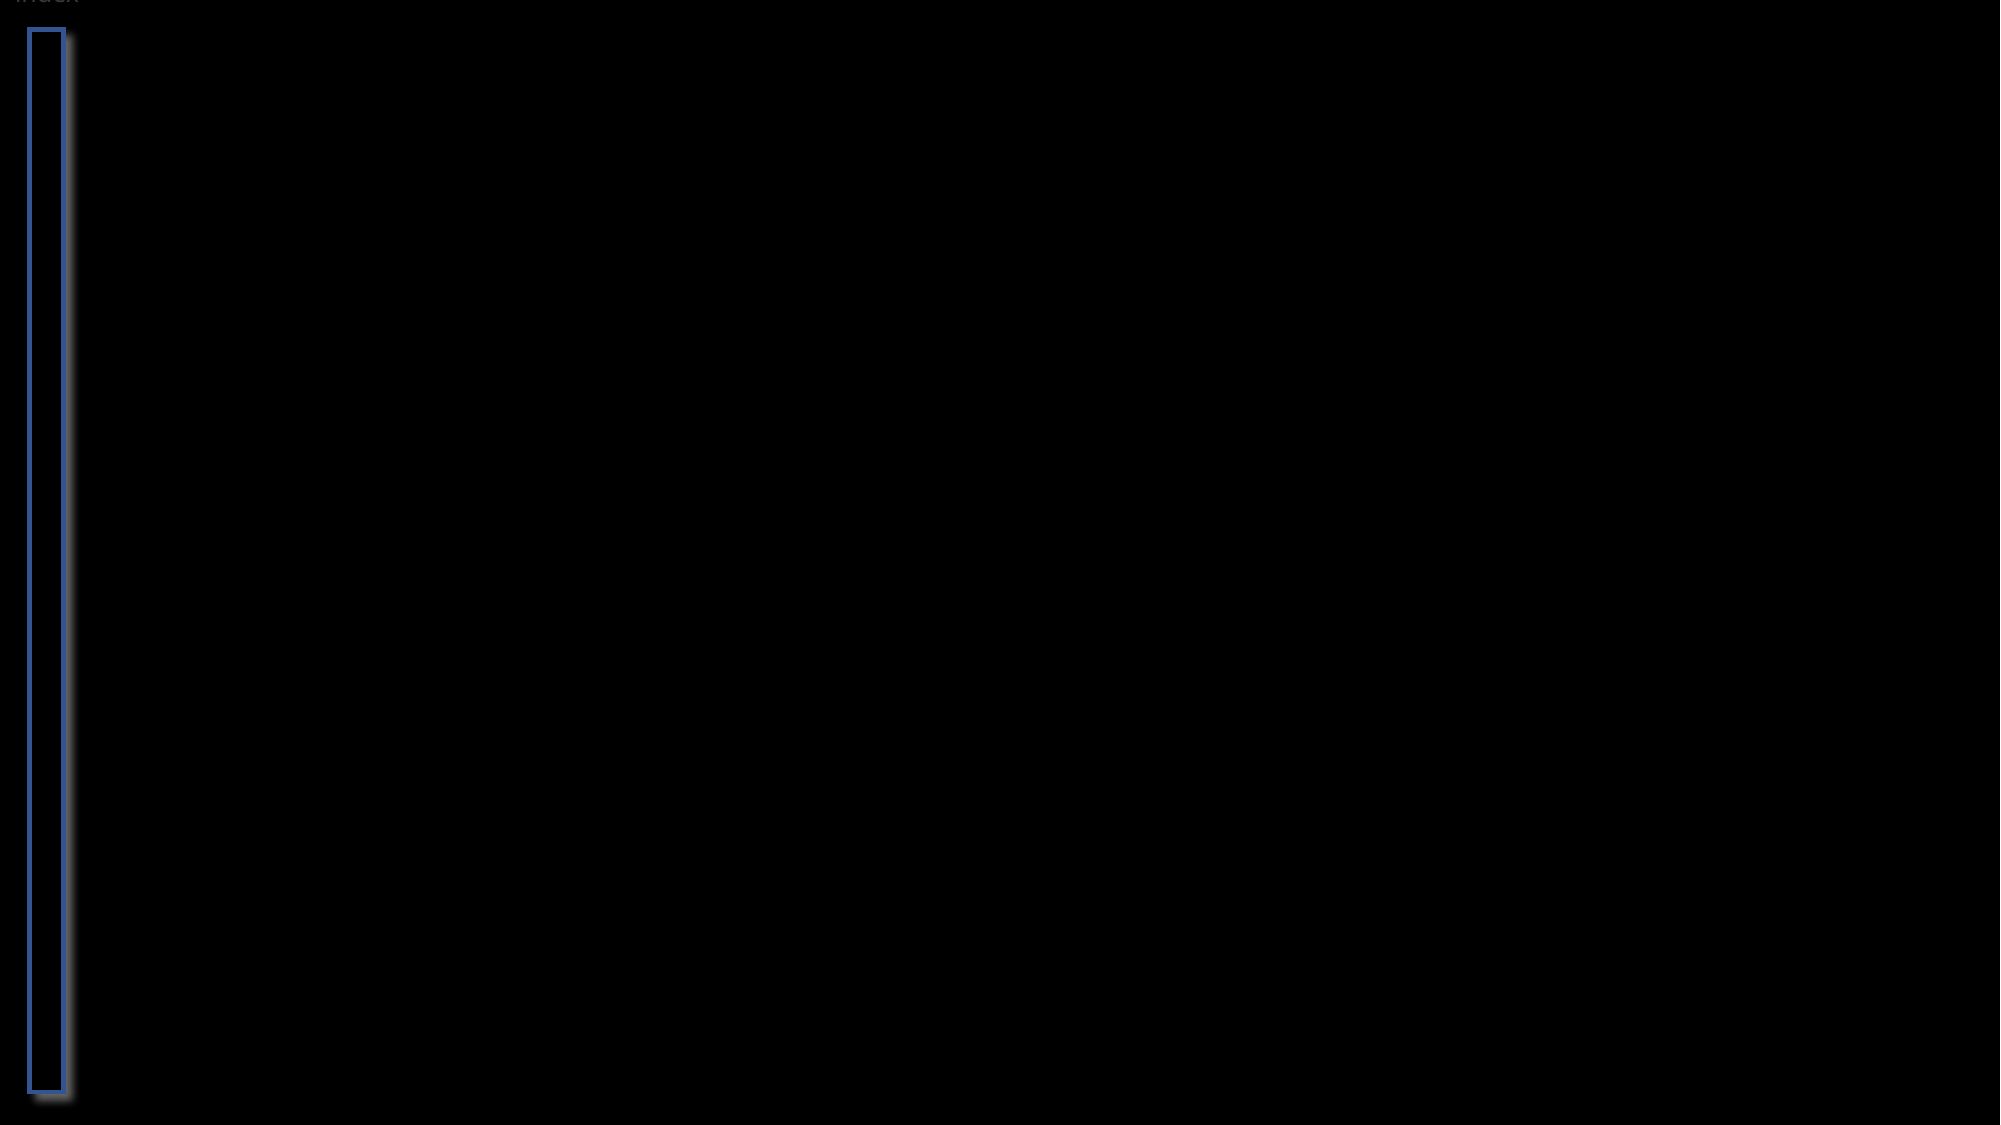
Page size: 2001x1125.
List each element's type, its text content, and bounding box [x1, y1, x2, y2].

text_box [29, 29, 64, 1093]
title 1.1 index [0, 0, 123, 1125]
